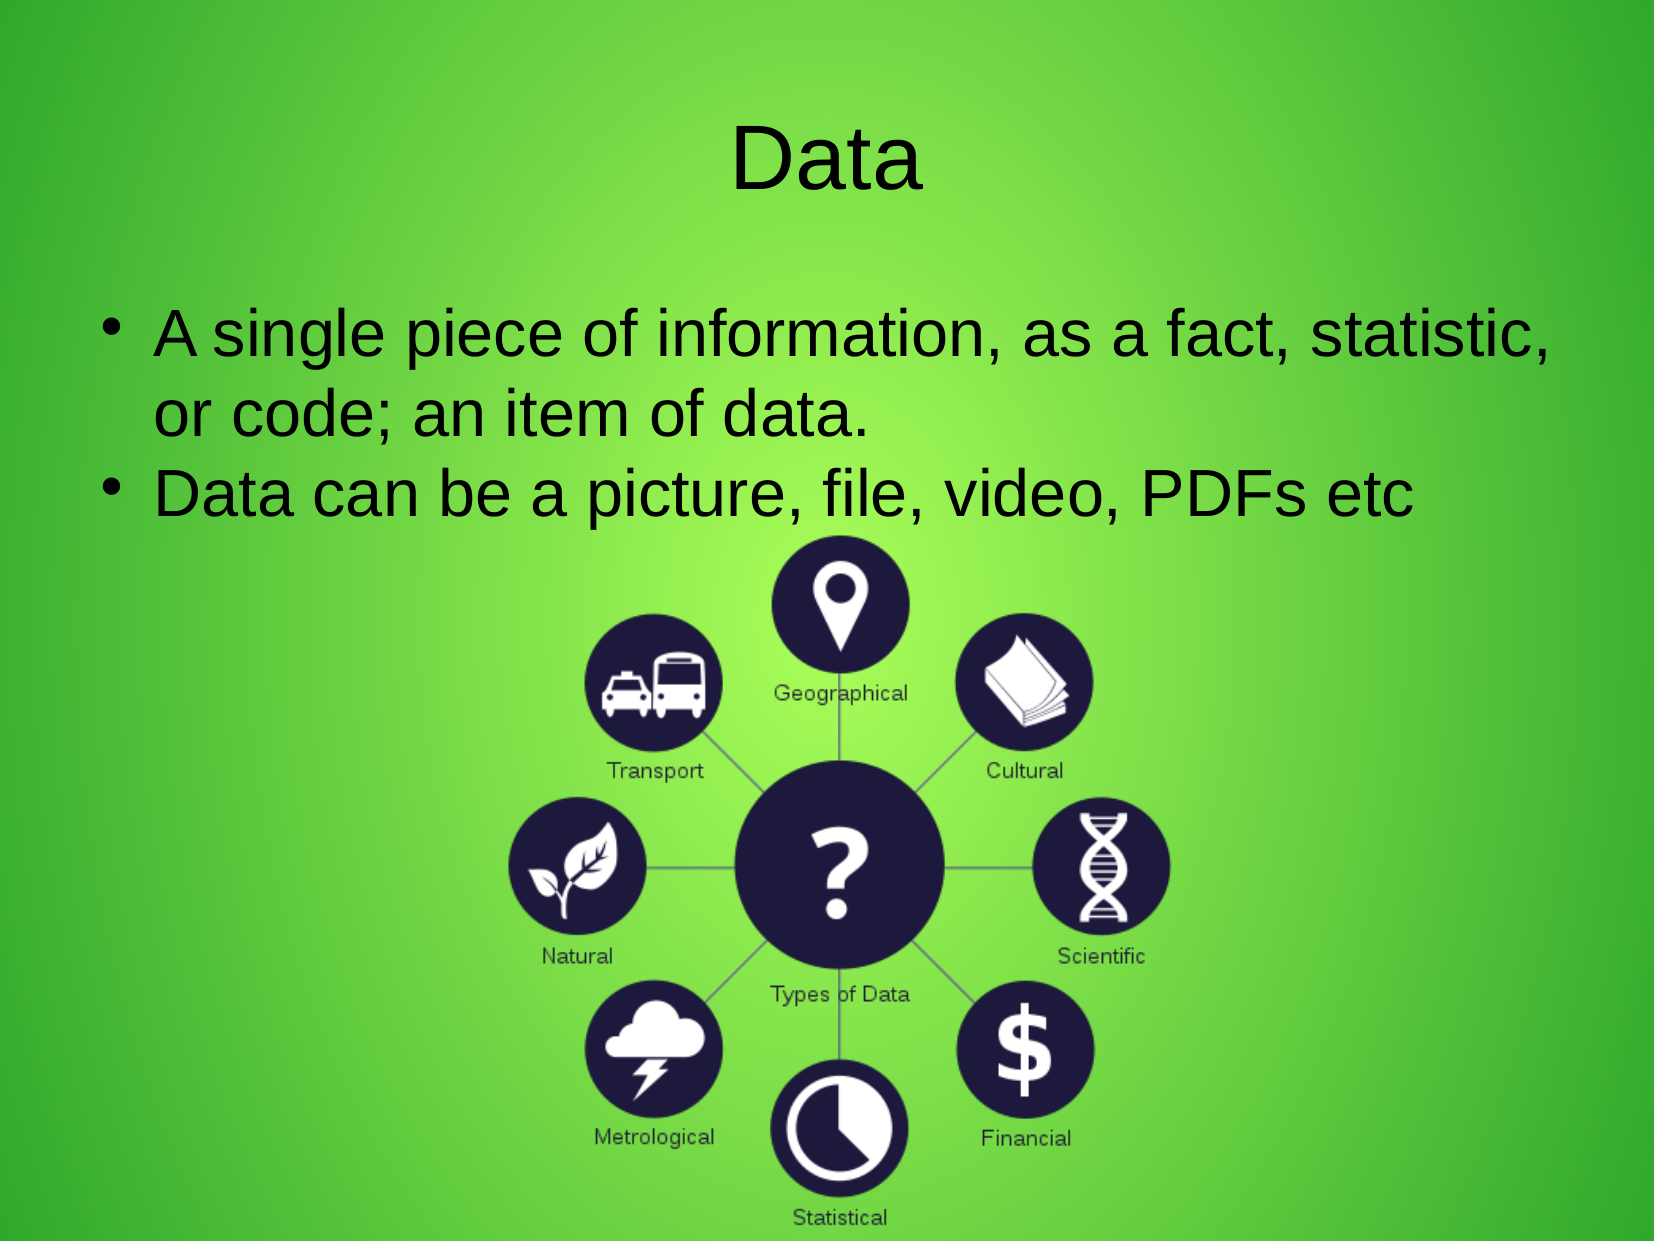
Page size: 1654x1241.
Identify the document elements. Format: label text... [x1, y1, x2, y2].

text_box Data [82, 49, 1571, 257]
text_box A single piece of information, as a fact, statistic, or code; an item of data. Data can be a picture, file, video, PDFs etc [82, 290, 1571, 1010]
picture [493, 520, 1186, 1241]
